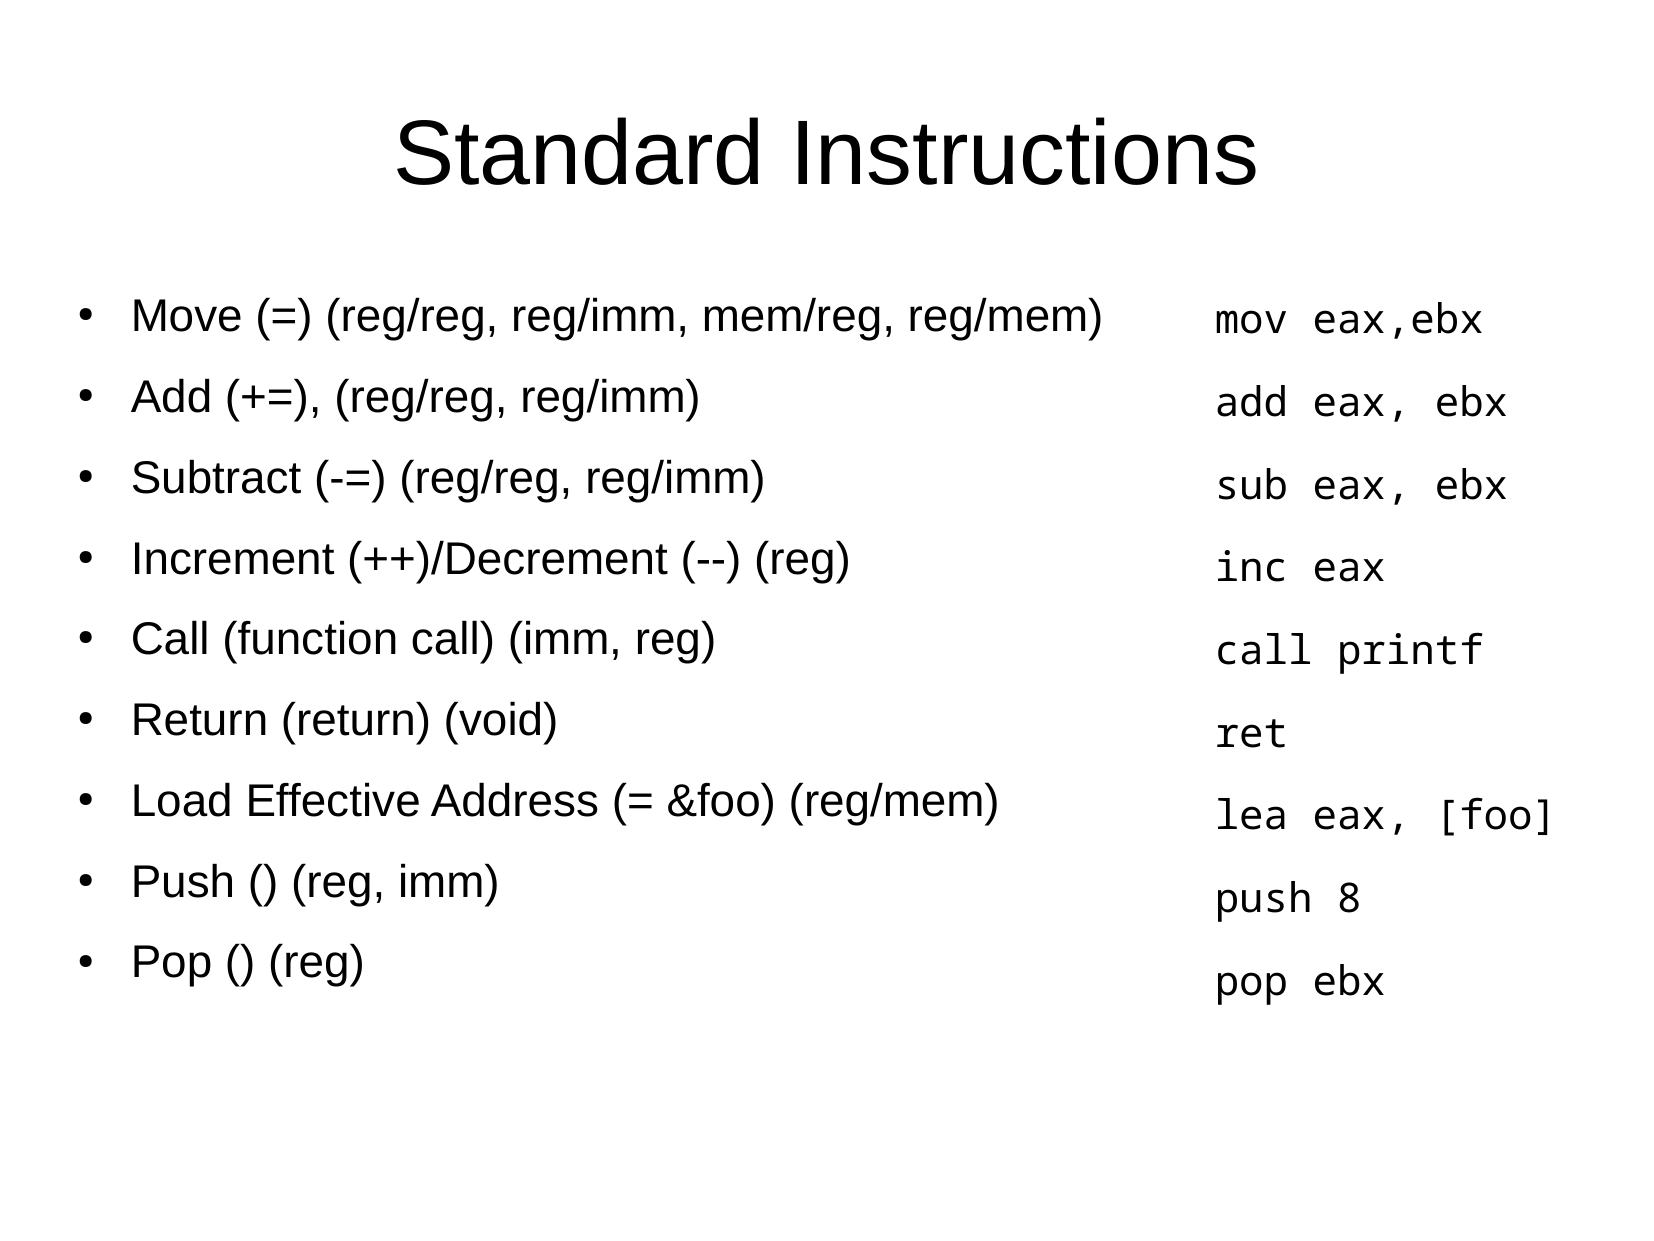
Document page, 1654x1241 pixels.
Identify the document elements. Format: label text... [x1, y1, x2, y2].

title Standard Instructions [82, 49, 1571, 257]
list mov eax,ebx add eax, ebx sub eax, ebx inc eax call printf ret lea eax, [foo] push 8 pop ebx [1150, 290, 1654, 1010]
list Move (=) (reg/reg, reg/imm, mem/reg, reg/mem) Add (+=), (reg/reg, reg/imm) Subtract (-=) (reg/reg, reg/imm) Increment (++)/Decrement (--) (reg) Call (function call) (imm, reg) Return (return) (void) Load Effective Address (= &foo) (reg/mem) Push () (reg, imm) Pop () (reg) [60, 290, 1126, 1010]
